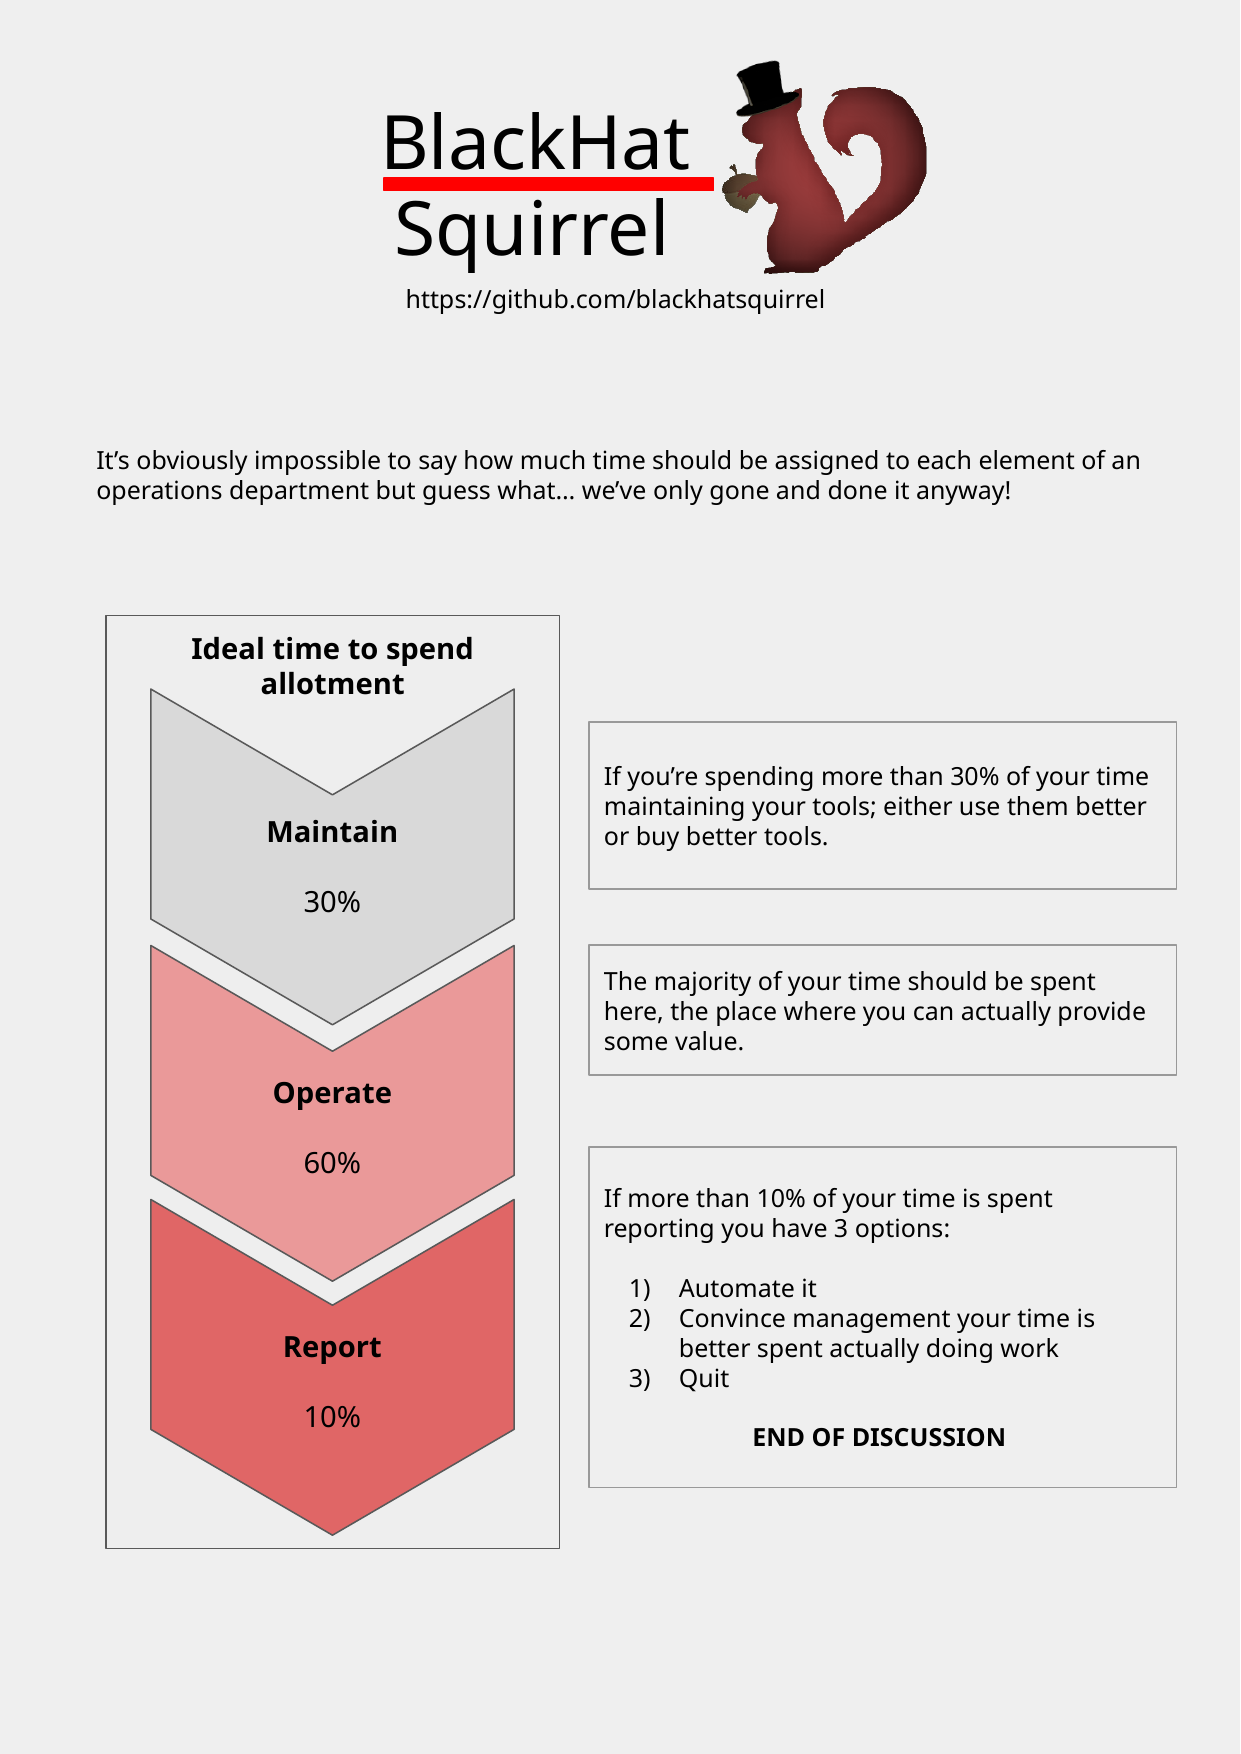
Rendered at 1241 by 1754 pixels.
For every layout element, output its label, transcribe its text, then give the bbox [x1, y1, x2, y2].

text_box [150, 945, 515, 1282]
text_box If more than 10% of your time is spent reporting you have 3 options: Automate it Convince management your time is better spent actually doing work Quit END OF DISCUSSION [589, 1146, 1177, 1488]
text_box Report 10% [163, 1312, 502, 1390]
text_box Operate 60% [163, 1059, 502, 1136]
text_box Ideal time to spend allotment [106, 615, 560, 1549]
text_box [150, 1199, 515, 1536]
text_box If you’re spending more than 30% of your time maintaining your tools; either use them better or buy better tools. [589, 721, 1177, 890]
text_box It’s obviously impossible to say how much time should be assigned to each element of an operations department but guess what… we’ve only gone and done it anyway! [81, 429, 1172, 572]
text_box [150, 689, 515, 1025]
text_box Maintain 30% [163, 798, 502, 875]
picture [716, 57, 933, 274]
text_box The majority of your time should be spent here, the place where you can actually provide some value. [589, 945, 1177, 1075]
